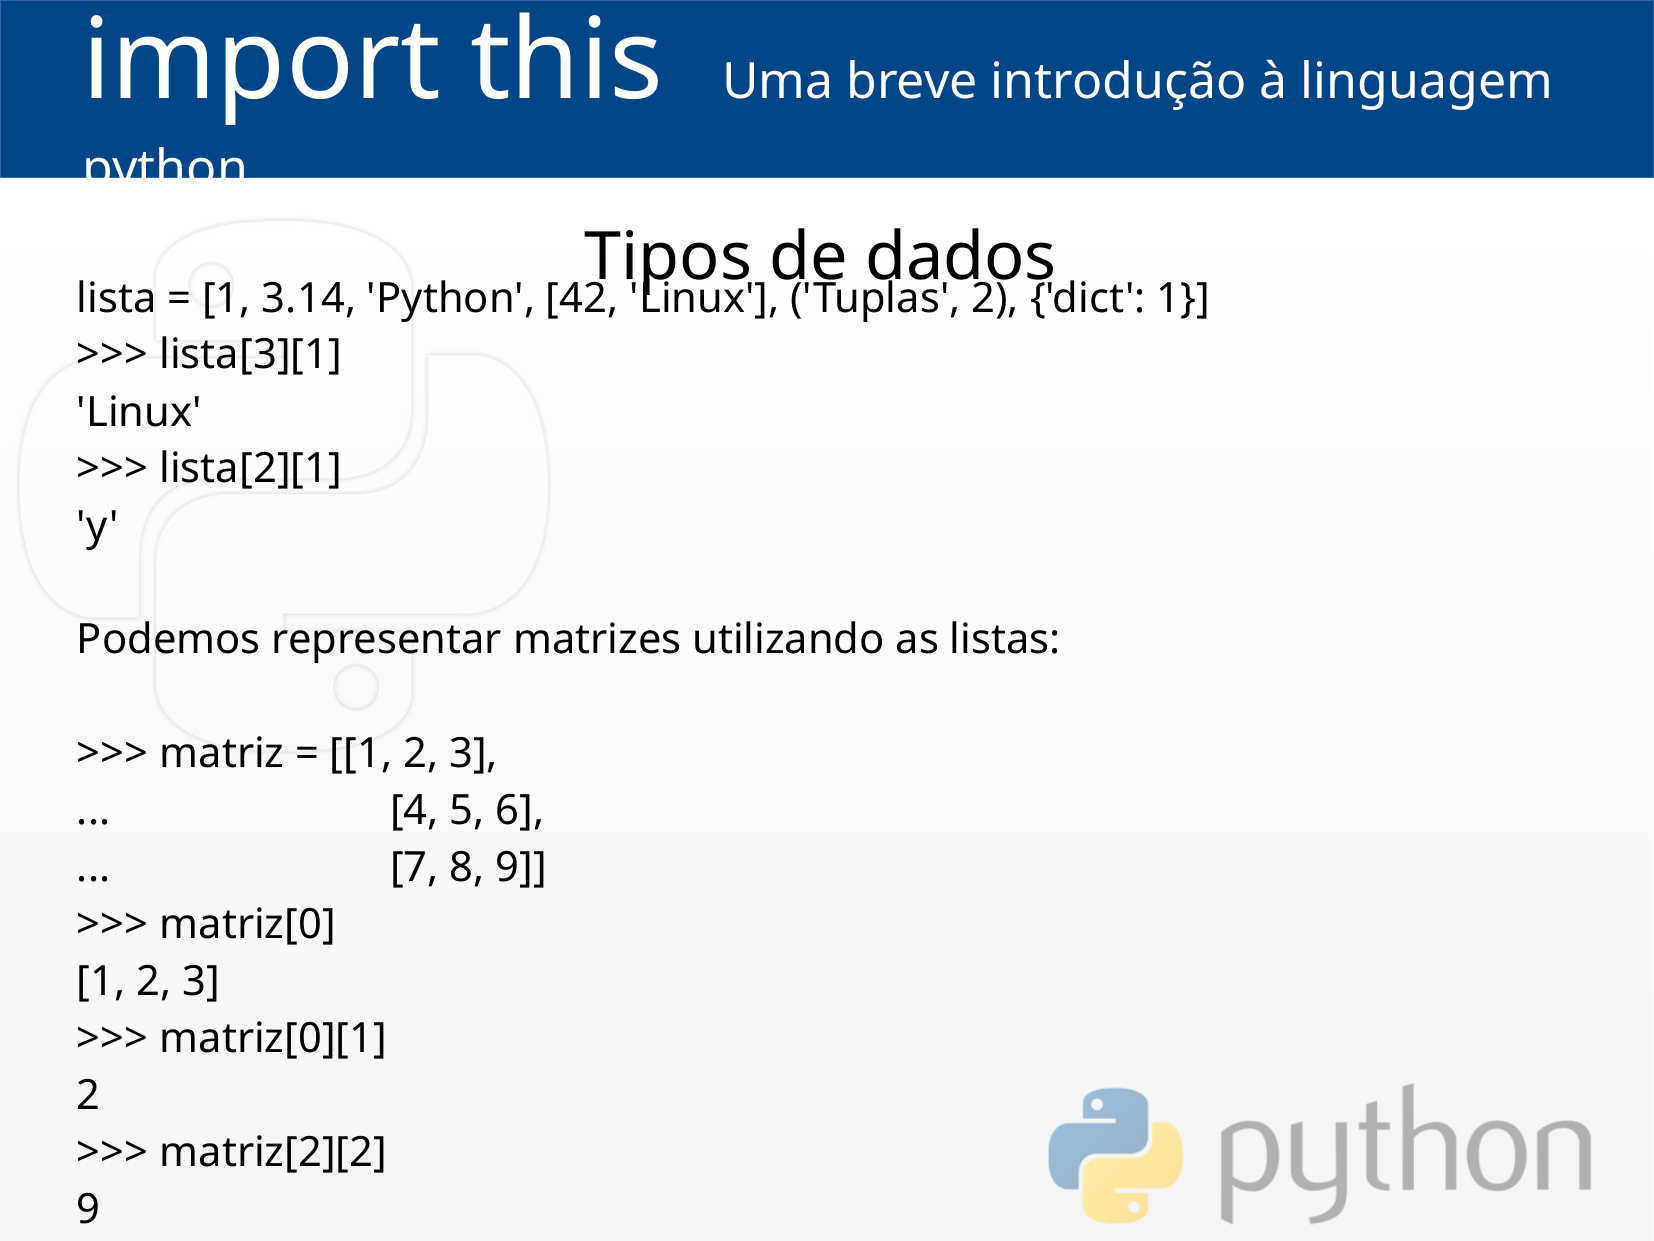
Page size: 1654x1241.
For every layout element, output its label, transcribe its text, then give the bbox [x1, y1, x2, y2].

picture [0, 200, 1654, 1241]
subtitle lista = [1, 3.14, 'Python', [42, 'Linux'], ('Tuplas', 2), {'dict': 1}] >>> lista[3][1] 'Linux' >>> lista[2][1] 'y' Podemos representar matrizes utilizando as listas: >>> matriz = [[1, 2, 3], ... [4, 5, 6], ... [7, 8, 9]] >>> matriz[0] [1, 2, 3] >>> matriz[0][1] 2 >>> matriz[2][2] 9 [76, 270, 1565, 1176]
title import this Uma breve introdução à linguagem python [82, 1, 1571, 178]
text_box [0, 0, 1654, 178]
text_box Tipos de dados [106, 200, 1536, 296]
